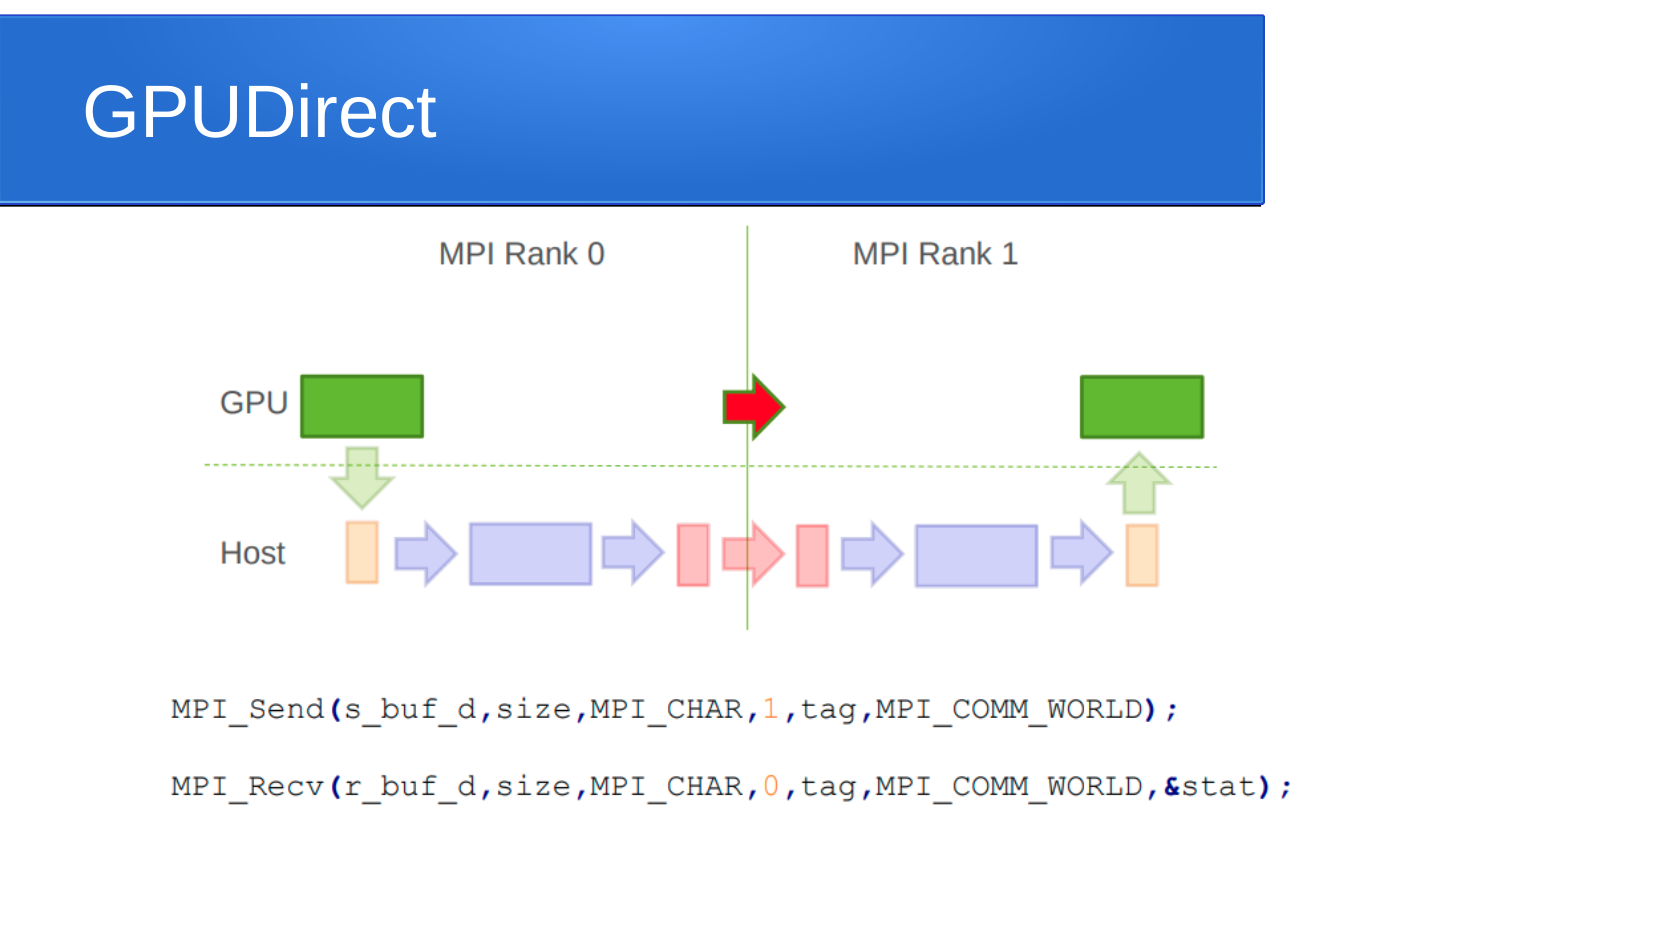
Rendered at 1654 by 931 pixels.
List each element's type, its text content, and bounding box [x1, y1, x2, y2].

picture [165, 218, 1363, 839]
title GPUDirect [82, 35, 1235, 189]
